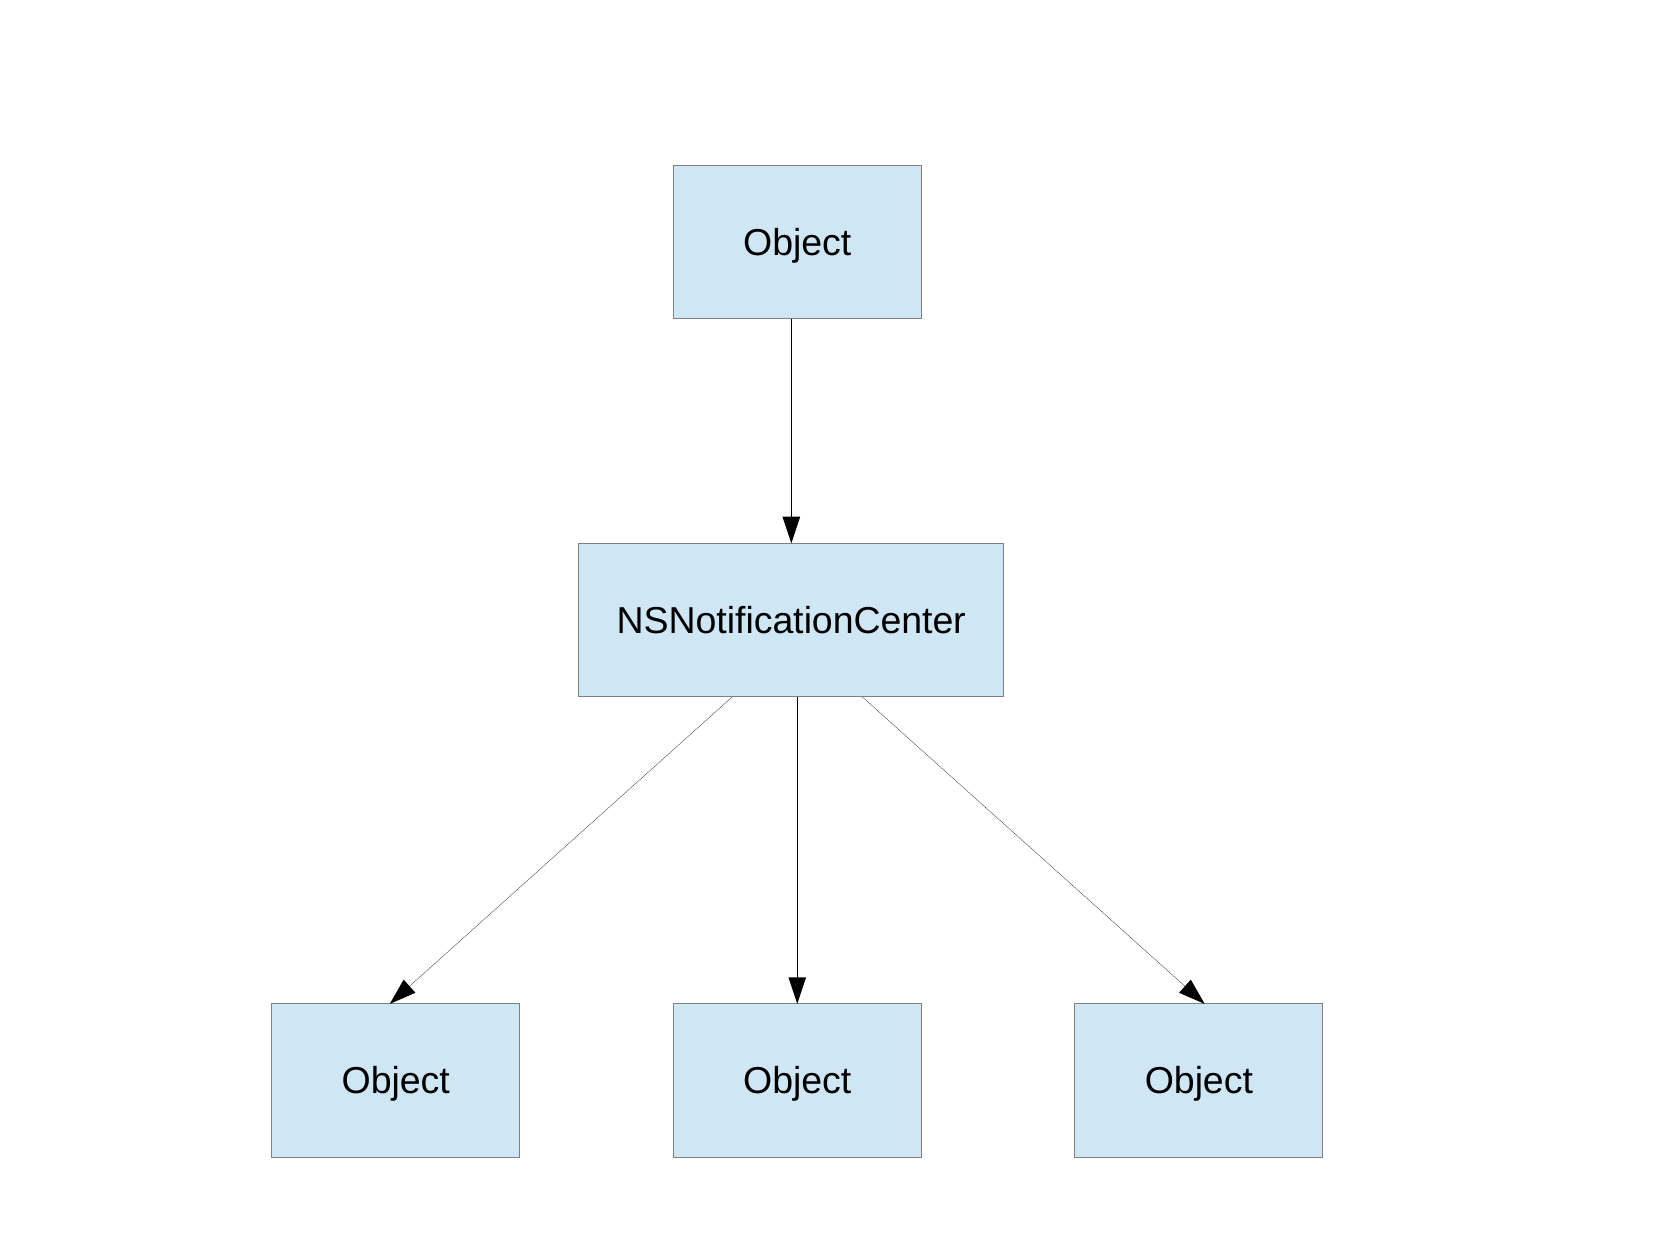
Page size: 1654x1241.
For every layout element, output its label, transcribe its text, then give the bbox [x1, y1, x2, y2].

text_box Object [673, 1003, 922, 1158]
text_box NSNotificationCenter [578, 543, 1004, 697]
text_box Object [1074, 1003, 1323, 1158]
text_box Object [271, 1003, 520, 1158]
text_box Object [673, 165, 922, 319]
